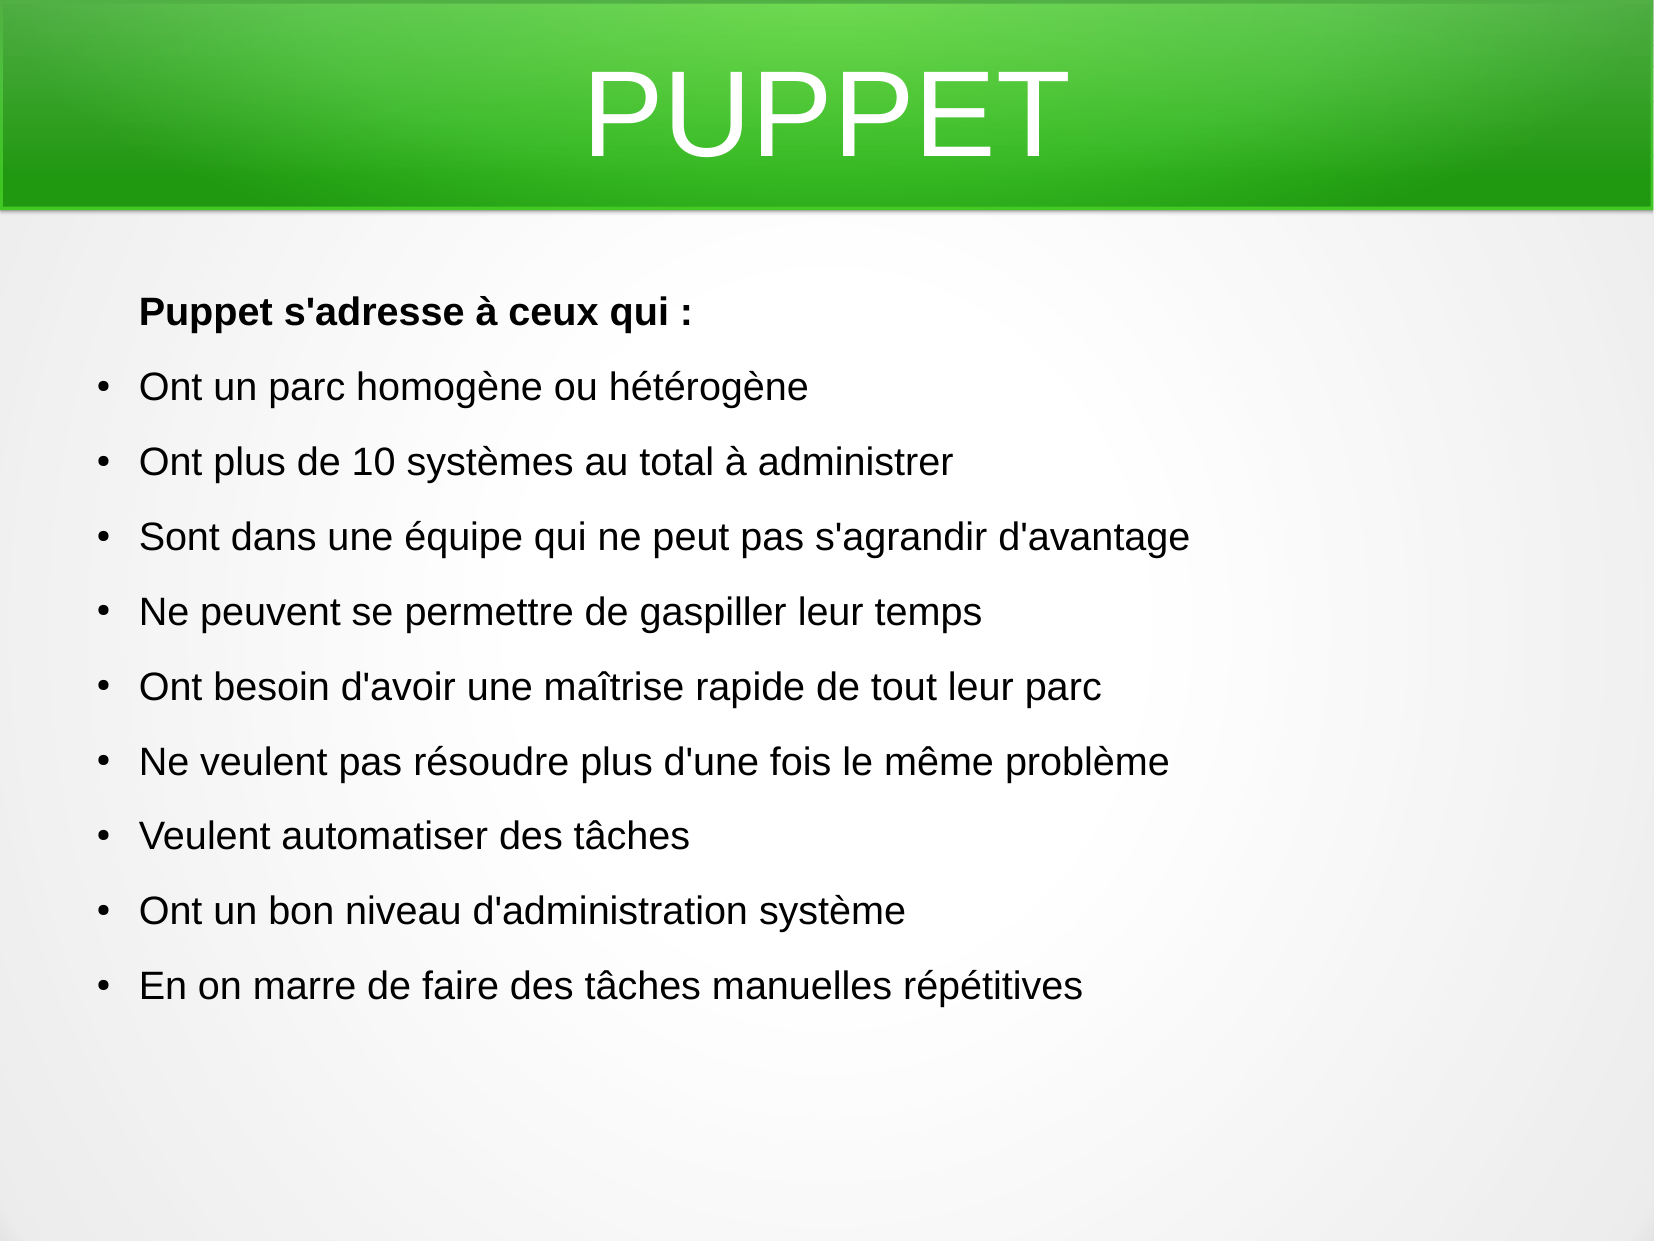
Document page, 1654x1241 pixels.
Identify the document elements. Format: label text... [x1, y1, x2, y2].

list Puppet s'adresse à ceux qui : Ont un parc homogène ou hétérogène Ont plus de 10 systèmes au total à administrer Sont dans une équipe qui ne peut pas s'agrandir d'avantage Ne peuvent se permettre de gaspiller leur temps Ont besoin d'avoir une maîtrise rapide de tout leur parc Ne veulent pas résoudre plus d'une fois le même problème Veulent automatiser des tâches Ont un bon niveau d'administration système En on marre de faire des tâches manuelles répétitives [82, 290, 1538, 1010]
title PUPPET [82, 45, 1571, 183]
